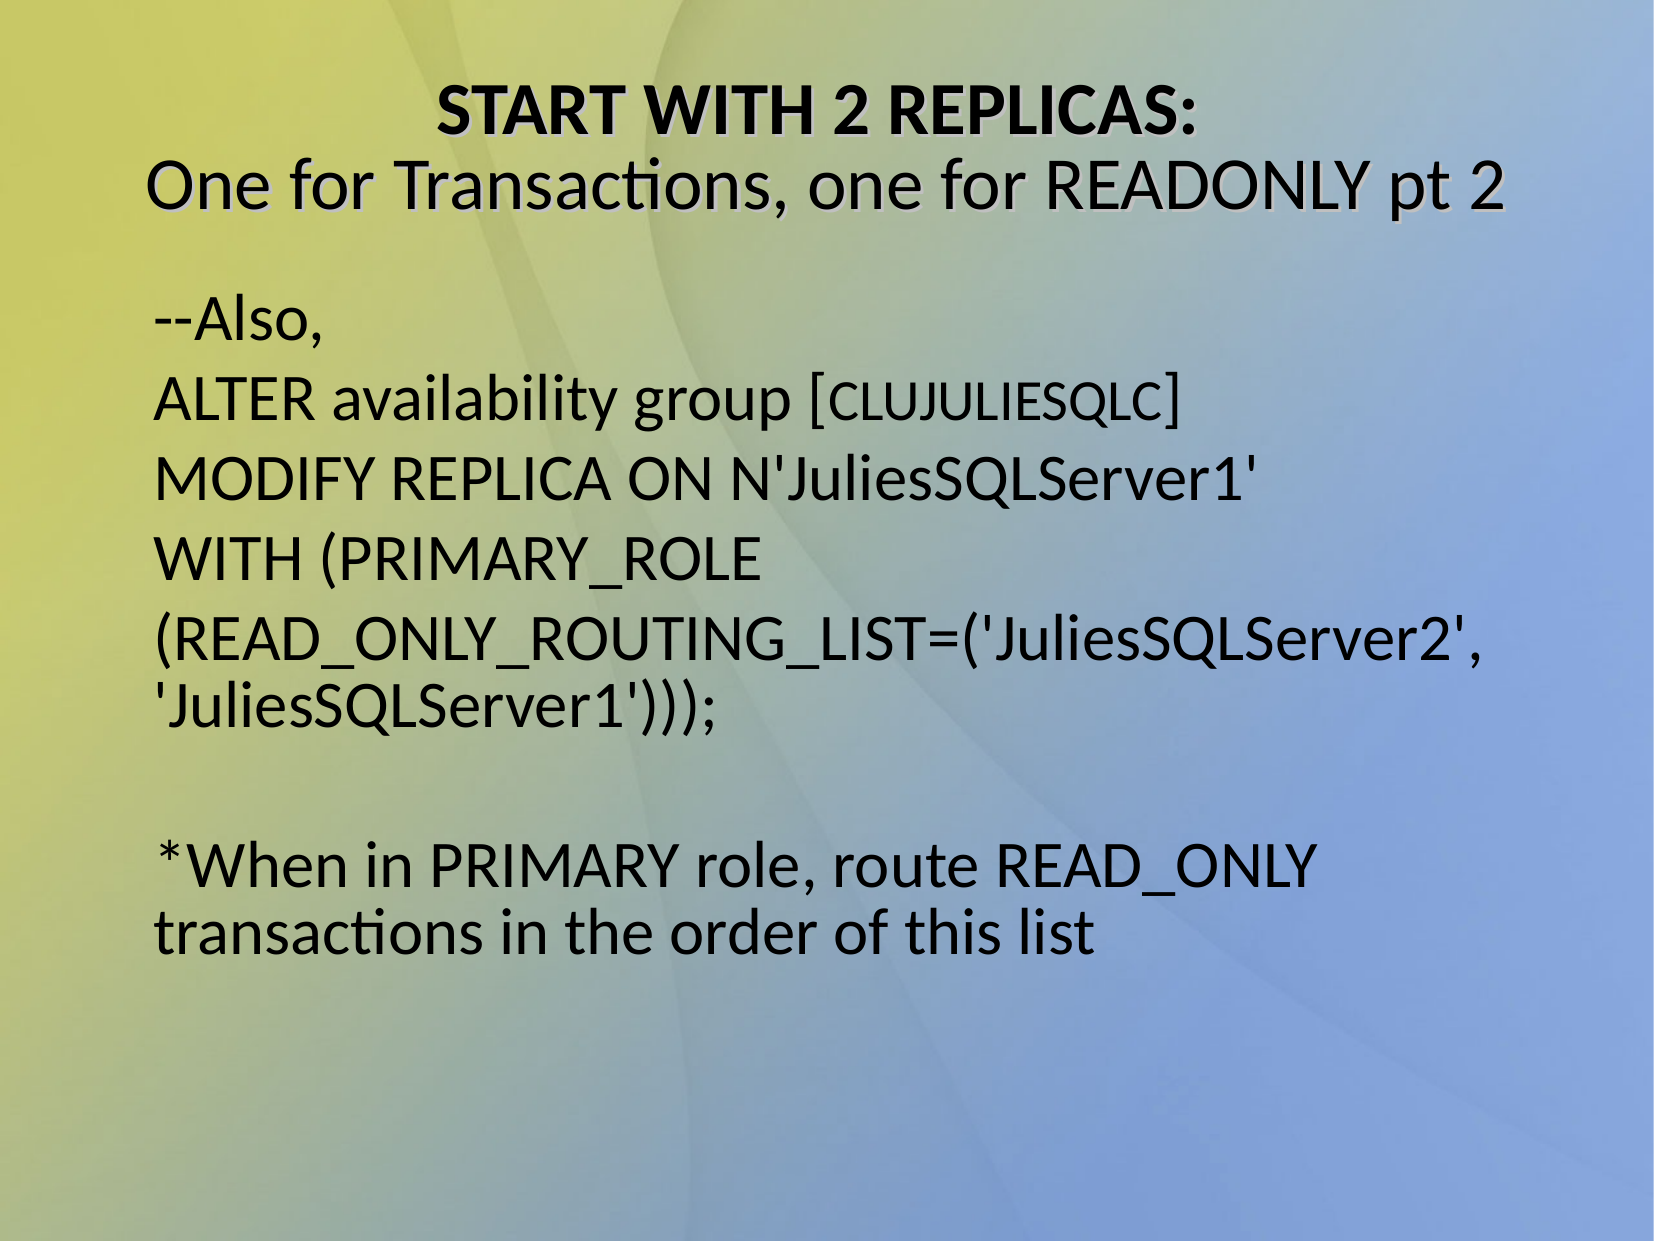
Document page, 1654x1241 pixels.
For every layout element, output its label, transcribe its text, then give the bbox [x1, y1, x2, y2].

list --Also, ALTER availability group [CLUJULIESQLC] MODIFY REPLICA ON N'JuliesSQLServer1' WITH (PRIMARY_ROLE (READ_ONLY_ROUTING_LIST=('JuliesSQLServer2', 'JuliesSQLServer1'))); *When in PRIMARY role, route READ_ONLY transactions in the order of this list [82, 290, 1571, 1010]
picture [0, 0, 1654, 1241]
title START WITH 2 REPLICAS: One for Transactions, one for READONLY pt 2 [82, 49, 1571, 257]
